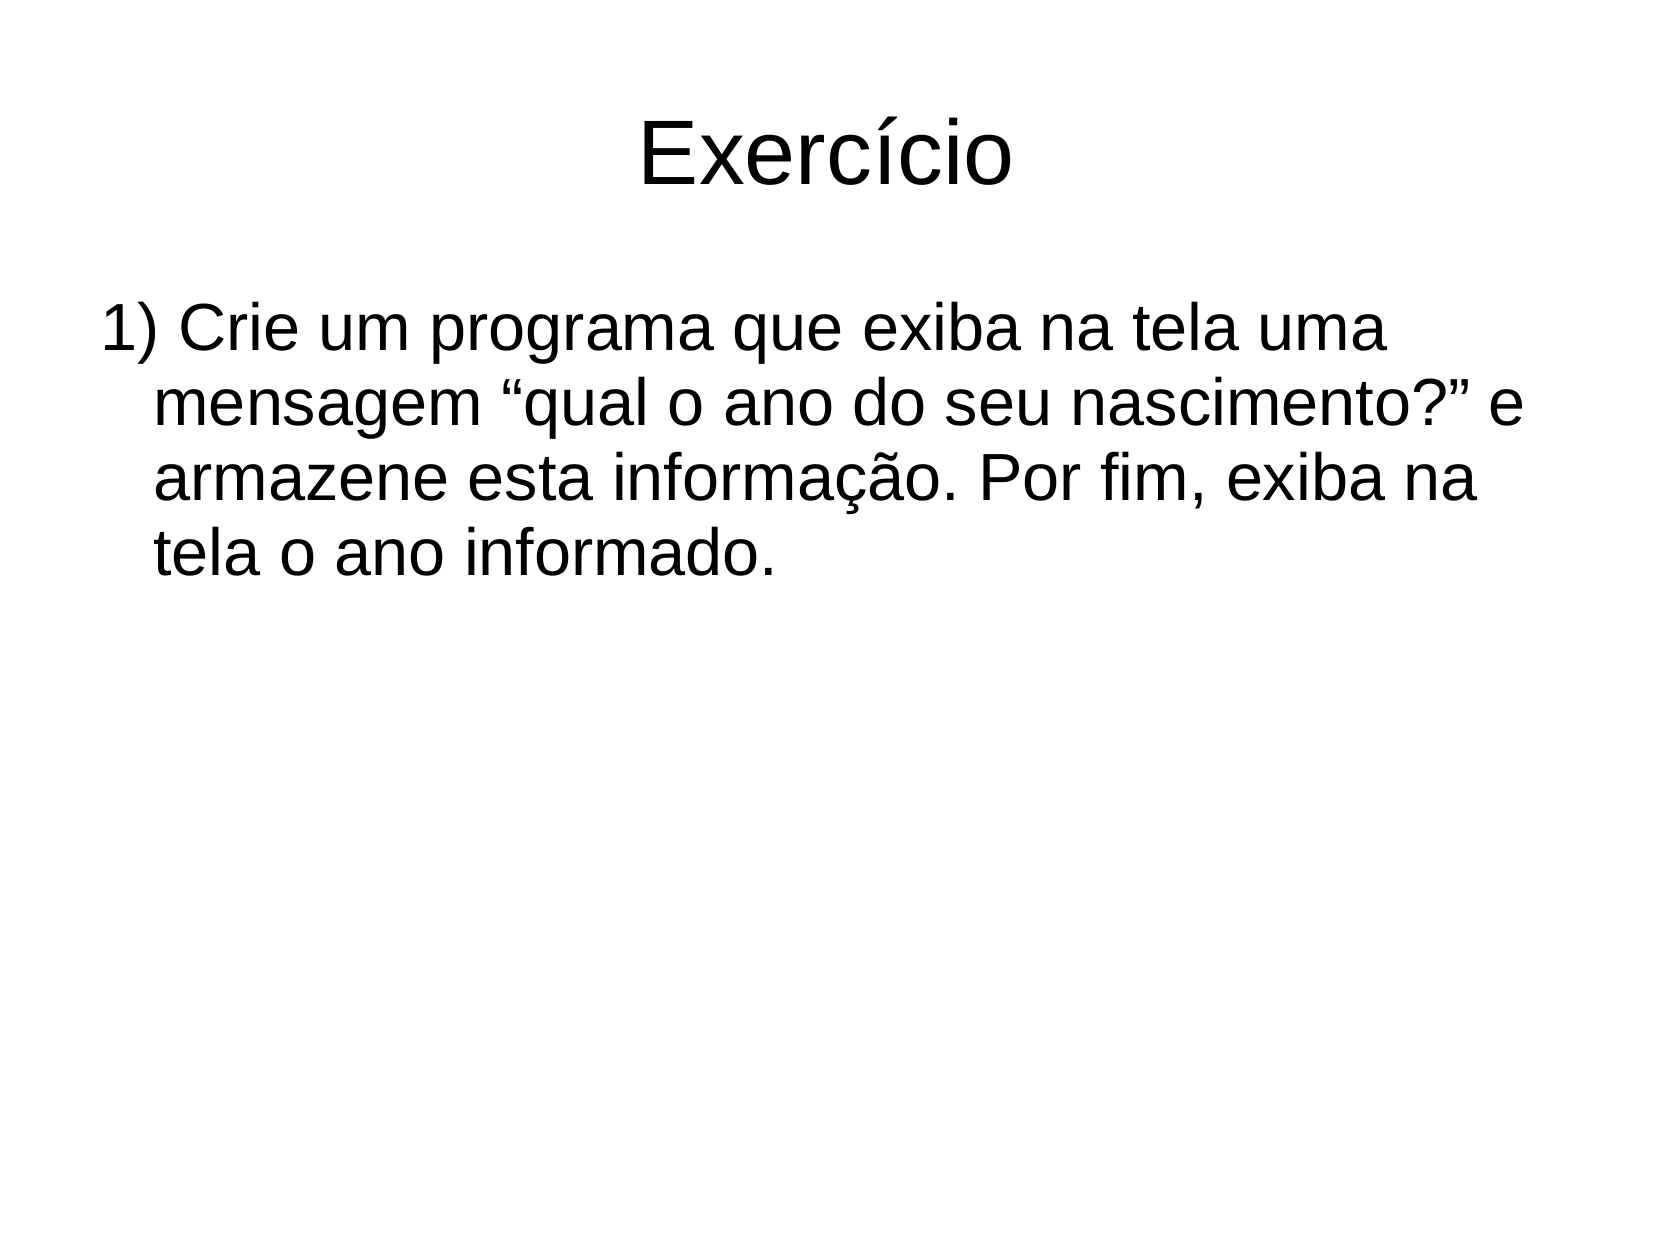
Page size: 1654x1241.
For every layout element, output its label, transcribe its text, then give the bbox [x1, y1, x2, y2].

title Exercício [82, 49, 1571, 257]
list Crie um programa que exiba na tela uma mensagem “qual o ano do seu nascimento?” e armazene esta informação. Por fim, exiba na tela o ano informado. [82, 290, 1571, 1109]
